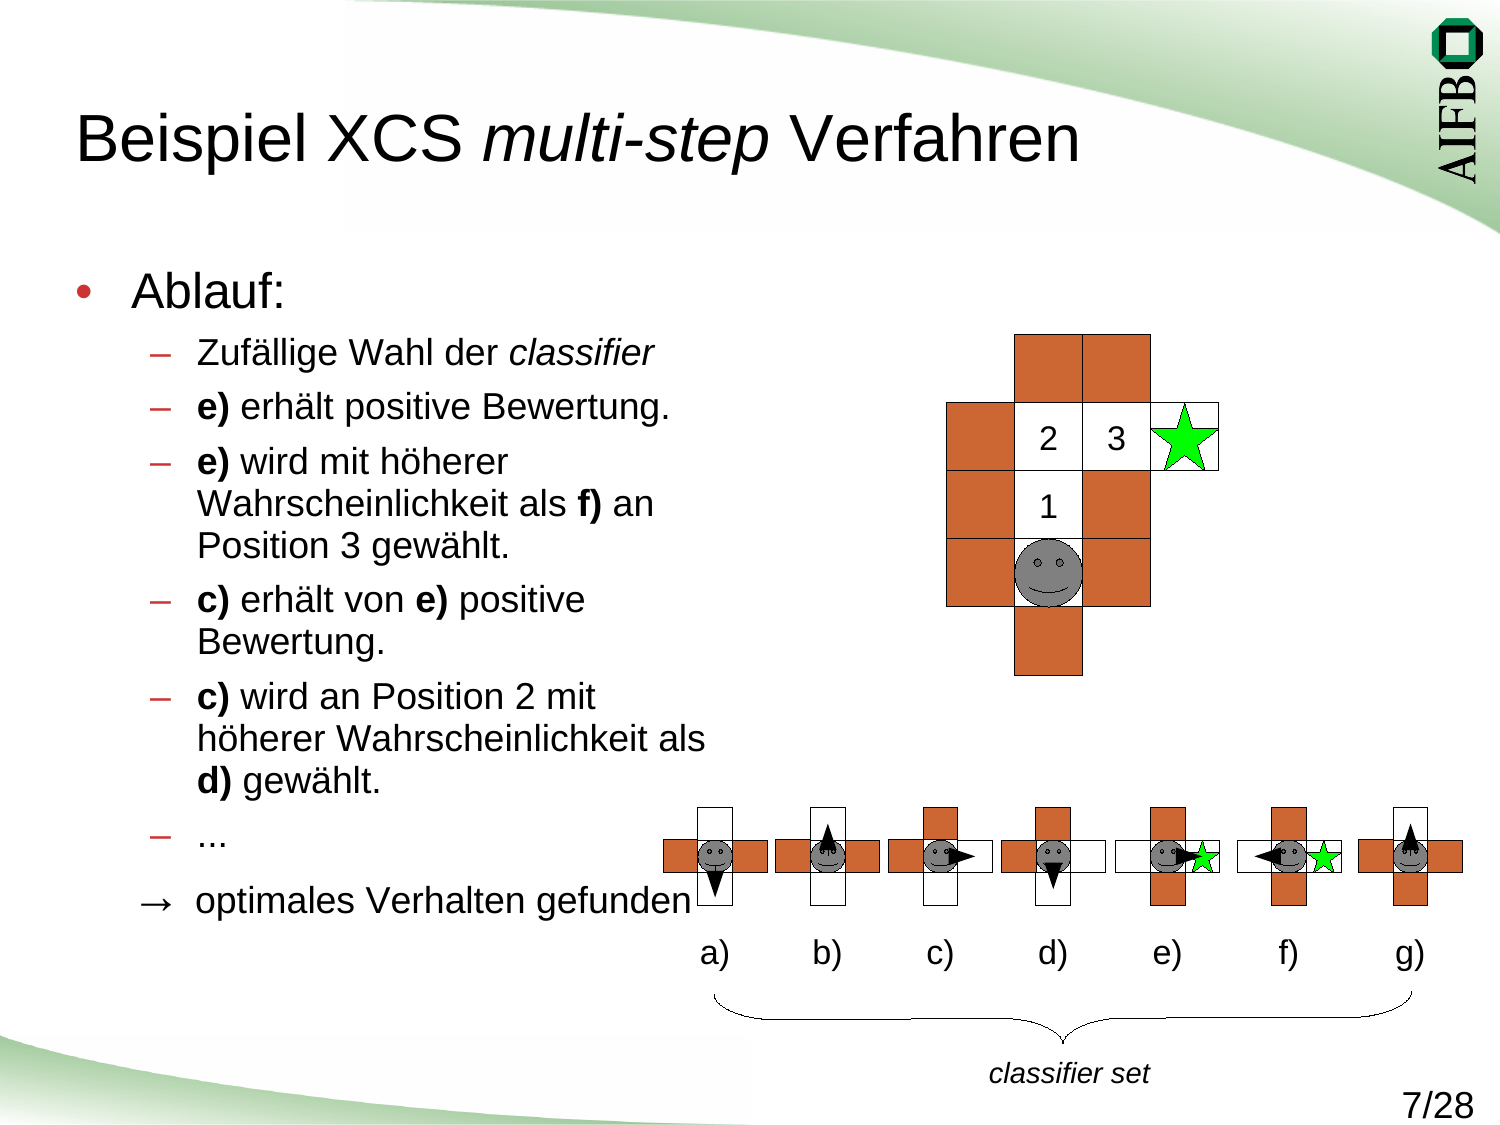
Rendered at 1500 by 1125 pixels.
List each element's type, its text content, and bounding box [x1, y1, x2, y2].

text_box 3 [1298, 863, 1306, 872]
text_box b) [810, 872, 846, 906]
picture [345, 0, 1500, 234]
text_box [663, 807, 768, 873]
text_box [1358, 807, 1463, 873]
text_box a) [697, 872, 733, 906]
picture [0, 1035, 751, 1125]
text_box 3 [1082, 403, 1150, 470]
text_box 3 [1150, 861, 1159, 872]
text_box 2 [1015, 403, 1082, 470]
text_box [775, 807, 880, 873]
text_box 2 [949, 865, 957, 872]
text_box classifier set [973, 1046, 1166, 1097]
text_box [946, 334, 1219, 676]
text_box f) [1271, 872, 1307, 906]
text_box 3 [1150, 841, 1159, 851]
text_box 2 [1037, 865, 1045, 872]
title Beispiel XCS multi-step Verfahren [75, 51, 1425, 226]
list Ablauf: Zufällige Wahl der classifier e) erhält positive Bewertung. e) wird mit höherer Wahrscheinlichkeit als f) an Position 3 gewählt. c) erhält von e) positive Bewertung. c) wird an Position 2 mit höherer Wahrscheinlichkeit als d) gewählt. ... → optimales Verhalten gefunden [75, 263, 734, 993]
text_box 2 [1062, 841, 1070, 849]
text_box 2 [924, 864, 932, 872]
text_box e) [1150, 872, 1186, 906]
text_box d) [1035, 872, 1071, 906]
text_box 2 [947, 840, 957, 848]
text_box 3 [1176, 863, 1185, 872]
text_box 3 [1298, 841, 1306, 850]
text_box [1237, 807, 1342, 873]
text_box 3 [1271, 863, 1281, 872]
text_box [1115, 807, 1220, 873]
text_box 3 [1271, 841, 1280, 850]
text_box 2 [1062, 864, 1070, 872]
text_box 2 [1037, 841, 1045, 848]
text_box [1001, 807, 1106, 873]
text_box 1 [1015, 470, 1082, 538]
text_box g) [1393, 872, 1428, 906]
text_box [888, 807, 993, 873]
text_box c) [923, 872, 958, 906]
text_box 2 [924, 840, 935, 849]
text_box 3 [1176, 841, 1185, 850]
